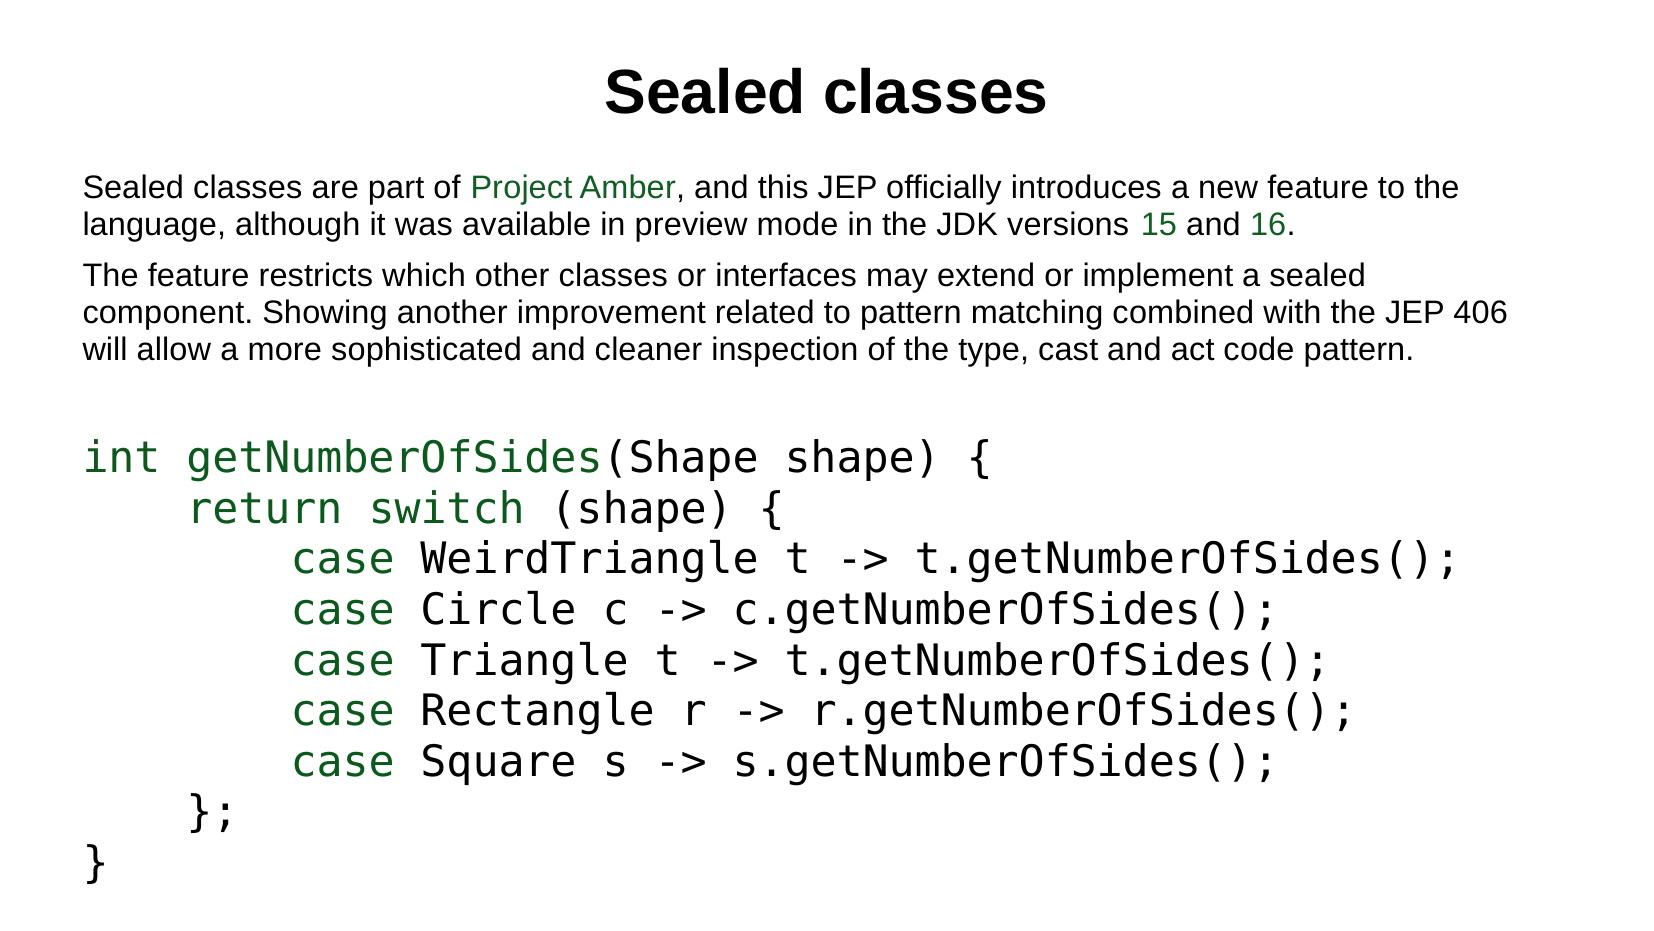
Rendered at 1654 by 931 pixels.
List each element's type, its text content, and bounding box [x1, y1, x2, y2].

title Sealed classes [82, 37, 1571, 147]
list Sealed classes are part of Project Amber, and this JEP officially introduces a new feature to the language, although it was available in preview mode in the JDK versions 15 and 16. The feature restricts which other classes or interfaces may extend or implement a sealed component. Showing another improvement related to pattern matching combined with the JEP 406 will allow a more sophisticated and cleaner inspection of the type, cast and act code pattern. int getNumberOfSides(Shape shape) { return switch (shape) { case WeirdTriangle t -> t.getNumberOfSides(); case Circle c -> c.getNumberOfSides(); case Triangle t -> t.getNumberOfSides(); case Rectangle r -> r.getNumberOfSides(); case Square s -> s.getNumberOfSides(); }; } [82, 168, 1538, 889]
